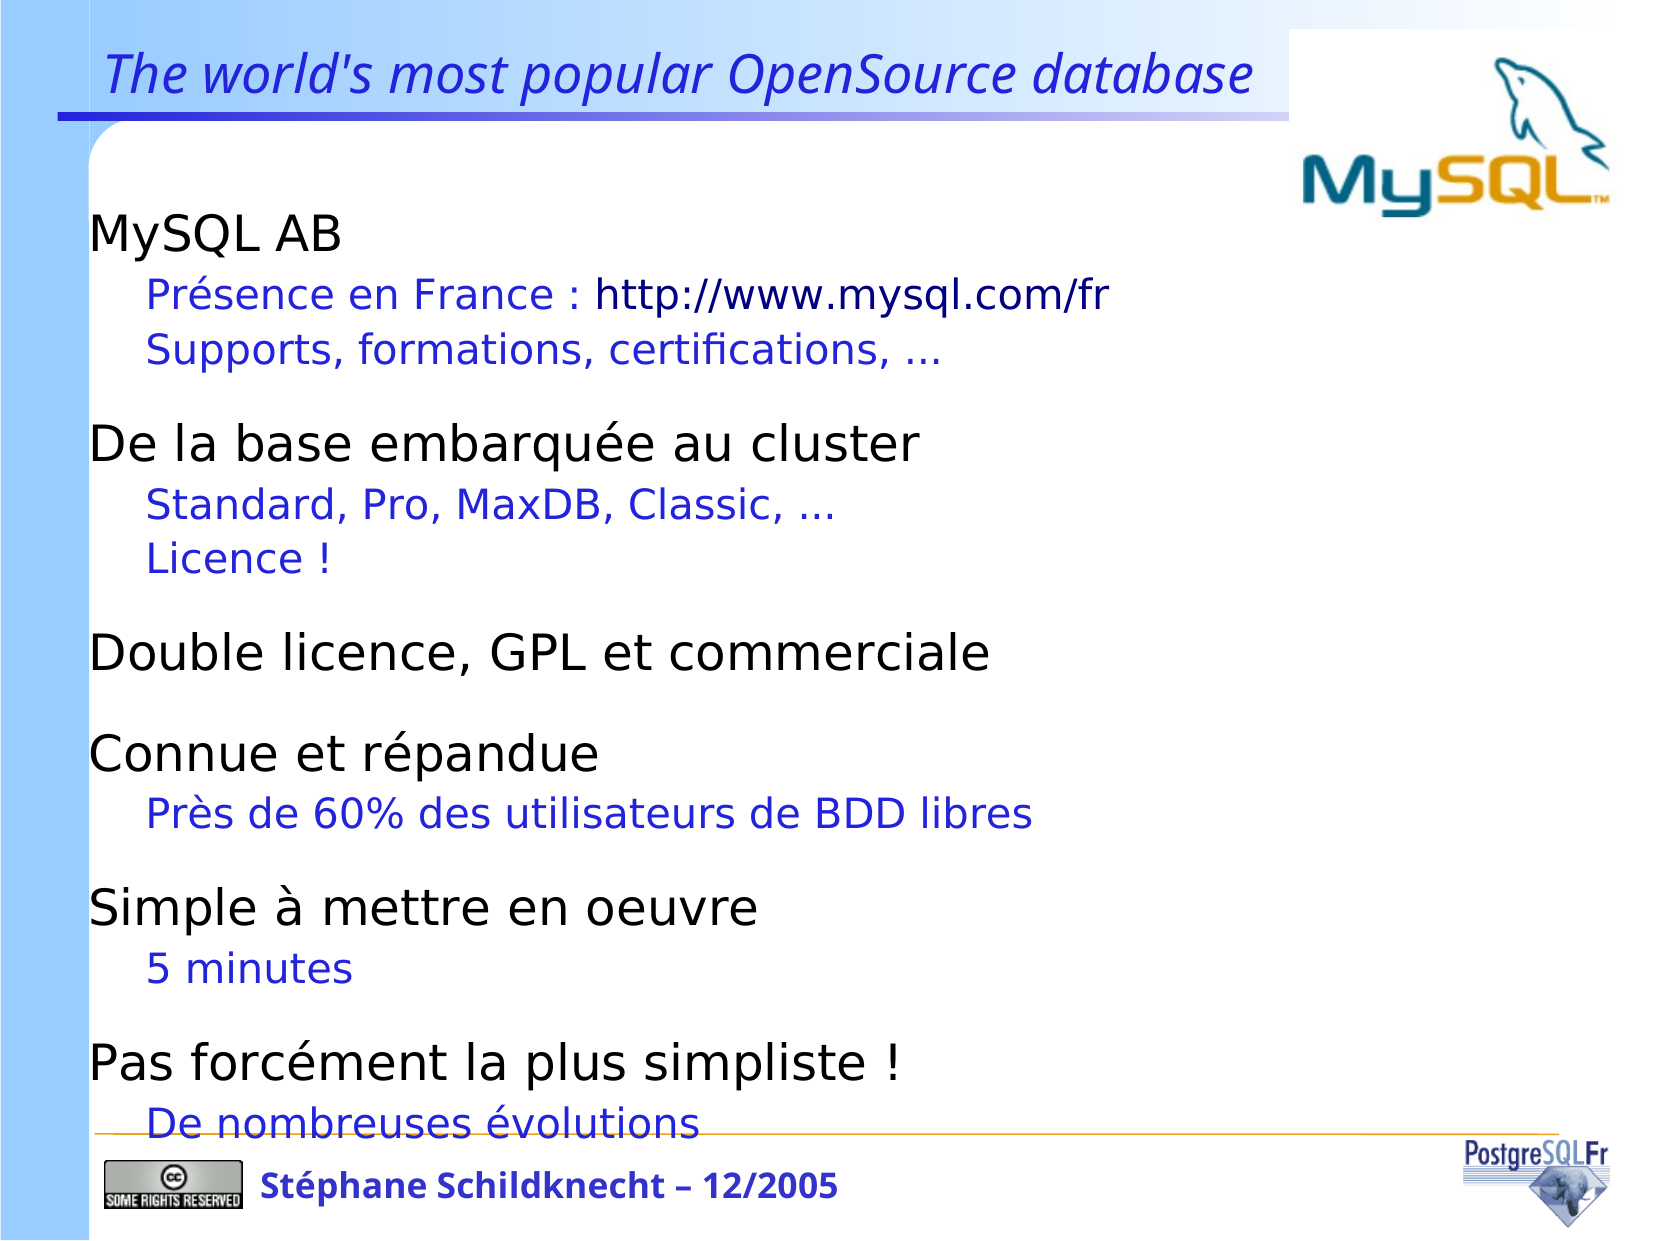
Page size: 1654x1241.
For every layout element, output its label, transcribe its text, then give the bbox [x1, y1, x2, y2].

picture [1289, 29, 1625, 237]
list MySQL AB Présence en France : http://www.mysql.com/fr Supports, formations, certifications, ... De la base embarquée au cluster Standard, Pro, MaxDB, Classic, ... Licence ! Double licence, GPL et commerciale Connue et répandue Près de 60% des utilisateurs de BDD libres Simple à mettre en oeuvre 5 minutes Pas forcément la plus simpliste ! De nombreuses évolutions [88, 175, 1547, 1116]
picture [1462, 1139, 1610, 1228]
picture [104, 1160, 243, 1209]
title The world's most popular OpenSource database [59, 0, 1300, 148]
